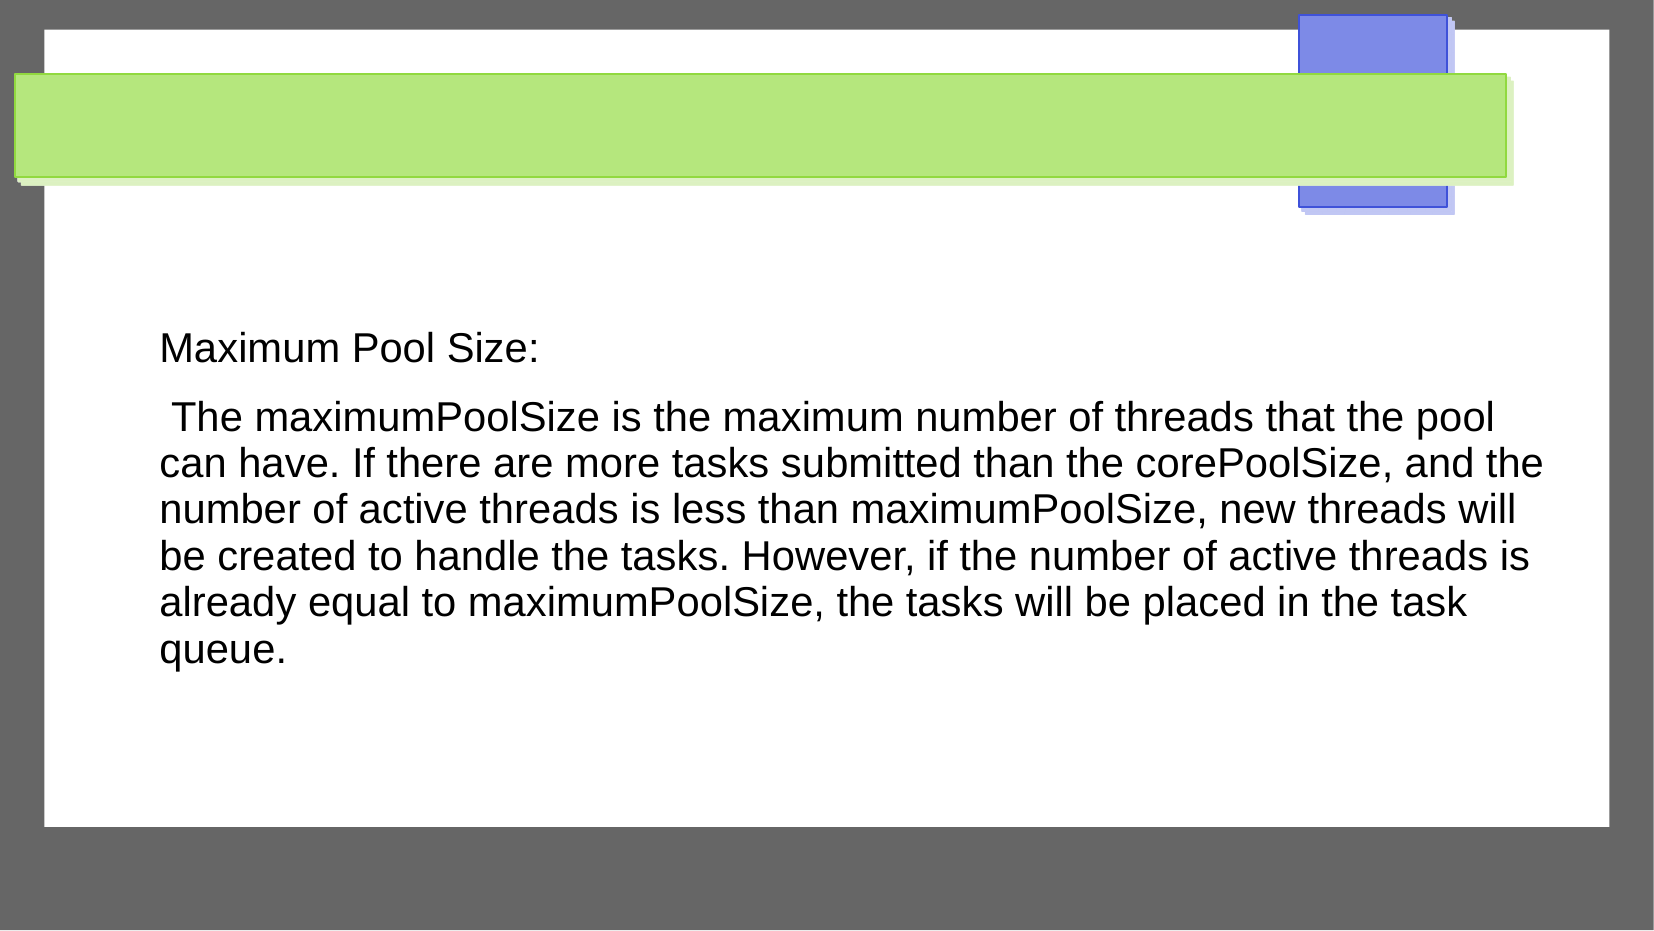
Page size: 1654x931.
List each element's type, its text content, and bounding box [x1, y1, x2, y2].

list Maximum Pool Size: The maximumPoolSize is the maximum number of threads that the pool can have. If there are more tasks submitted than the corePoolSize, and the number of active threads is less than maximumPoolSize, new threads will be created to handle the tasks. However, if the number of active threads is already equal to maximumPoolSize, the tasks will be placed in the task queue. [88, 324, 1565, 916]
